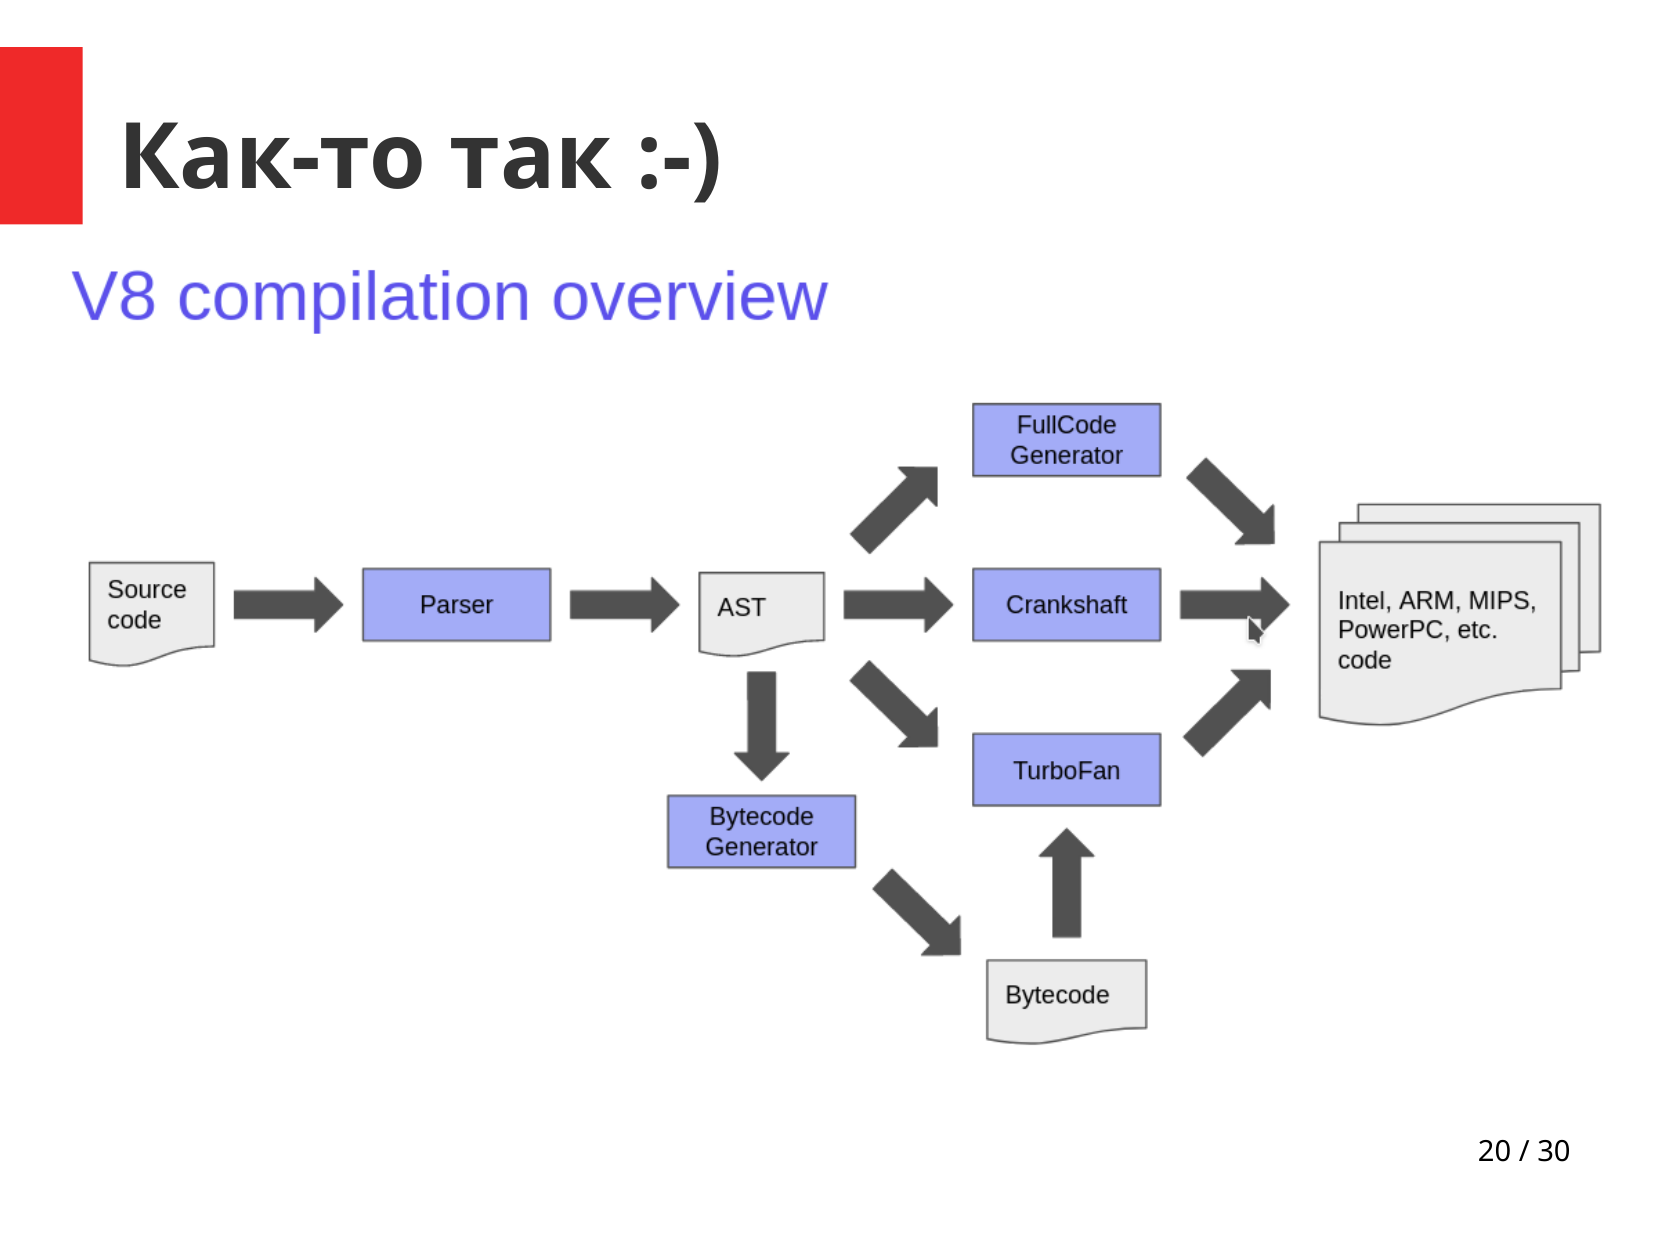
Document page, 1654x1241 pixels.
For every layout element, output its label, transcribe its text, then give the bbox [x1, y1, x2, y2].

picture [64, 262, 1607, 1052]
title Как-то так :-) [118, 49, 1571, 257]
